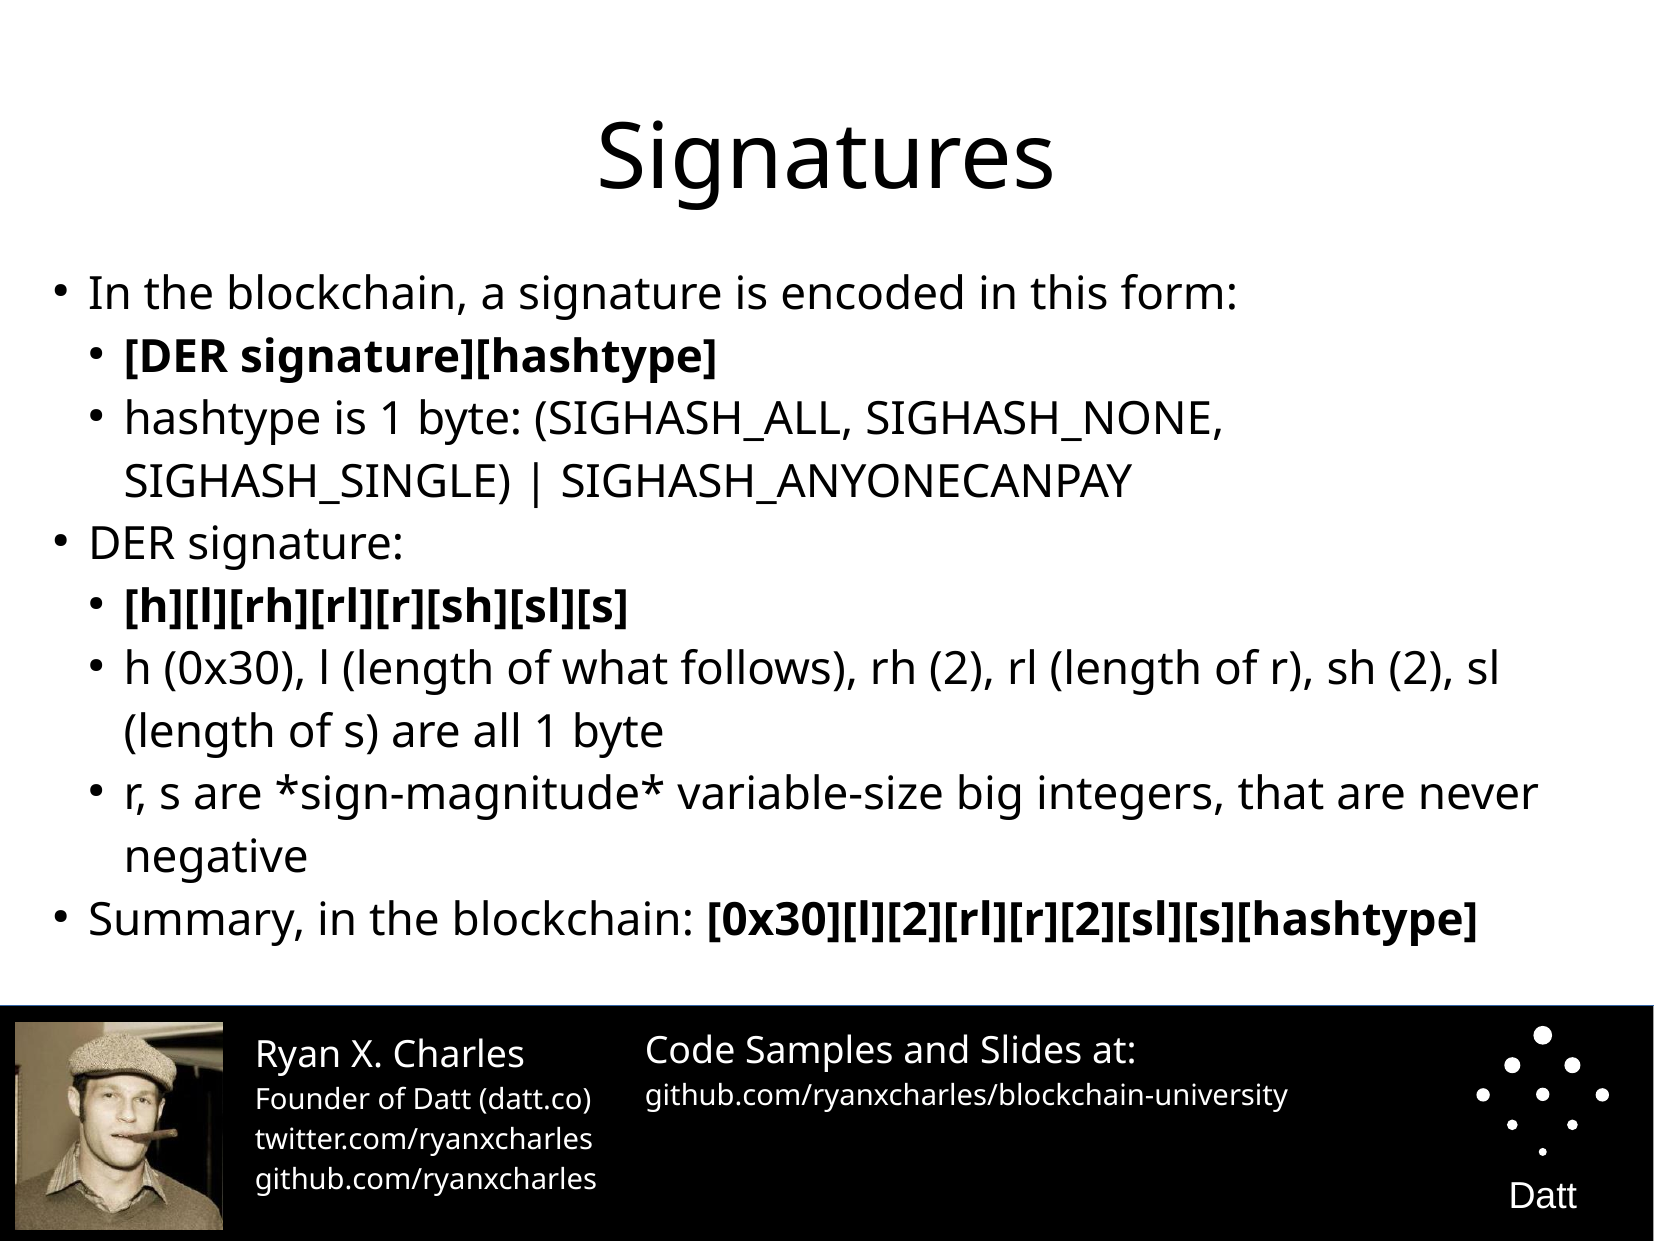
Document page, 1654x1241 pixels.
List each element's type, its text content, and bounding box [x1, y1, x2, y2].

text_box Datt [1452, 1167, 1633, 1241]
text_box Code Samples and Slides at: github.com/ryanxcharles/blockchain-university [630, 1015, 1403, 1156]
text_box [0, 1005, 1654, 1241]
text_box Ryan X. Charles Founder of Datt (datt.co) twitter.com/ryanxcharles github.com/ryanxcharles [240, 1020, 976, 1241]
subtitle In the blockchain, a signature is encoded in this form: [DER signature][hashtype] hashtype is 1 byte: (SIGHASH_ALL, SIGHASH_NONE, SIGHASH_SINGLE) | SIGHASH_ANYONECANPAY DER signature: [h][l][rh][rl][r][sh][sl][s] h (0x30), l (length of what follows), rh (2), rl (length of r), sh (2), sl (length of s) are all 1 byte r, s are *sign-magnitude* variable-size big integers, that are never negative Summary, in the blockchain: [0x30][l][2][rl][r][2][sl][s][hashtype] [52, 260, 1606, 961]
title Signatures [82, 49, 1571, 257]
picture [1475, 1023, 1611, 1159]
picture [15, 1022, 223, 1231]
